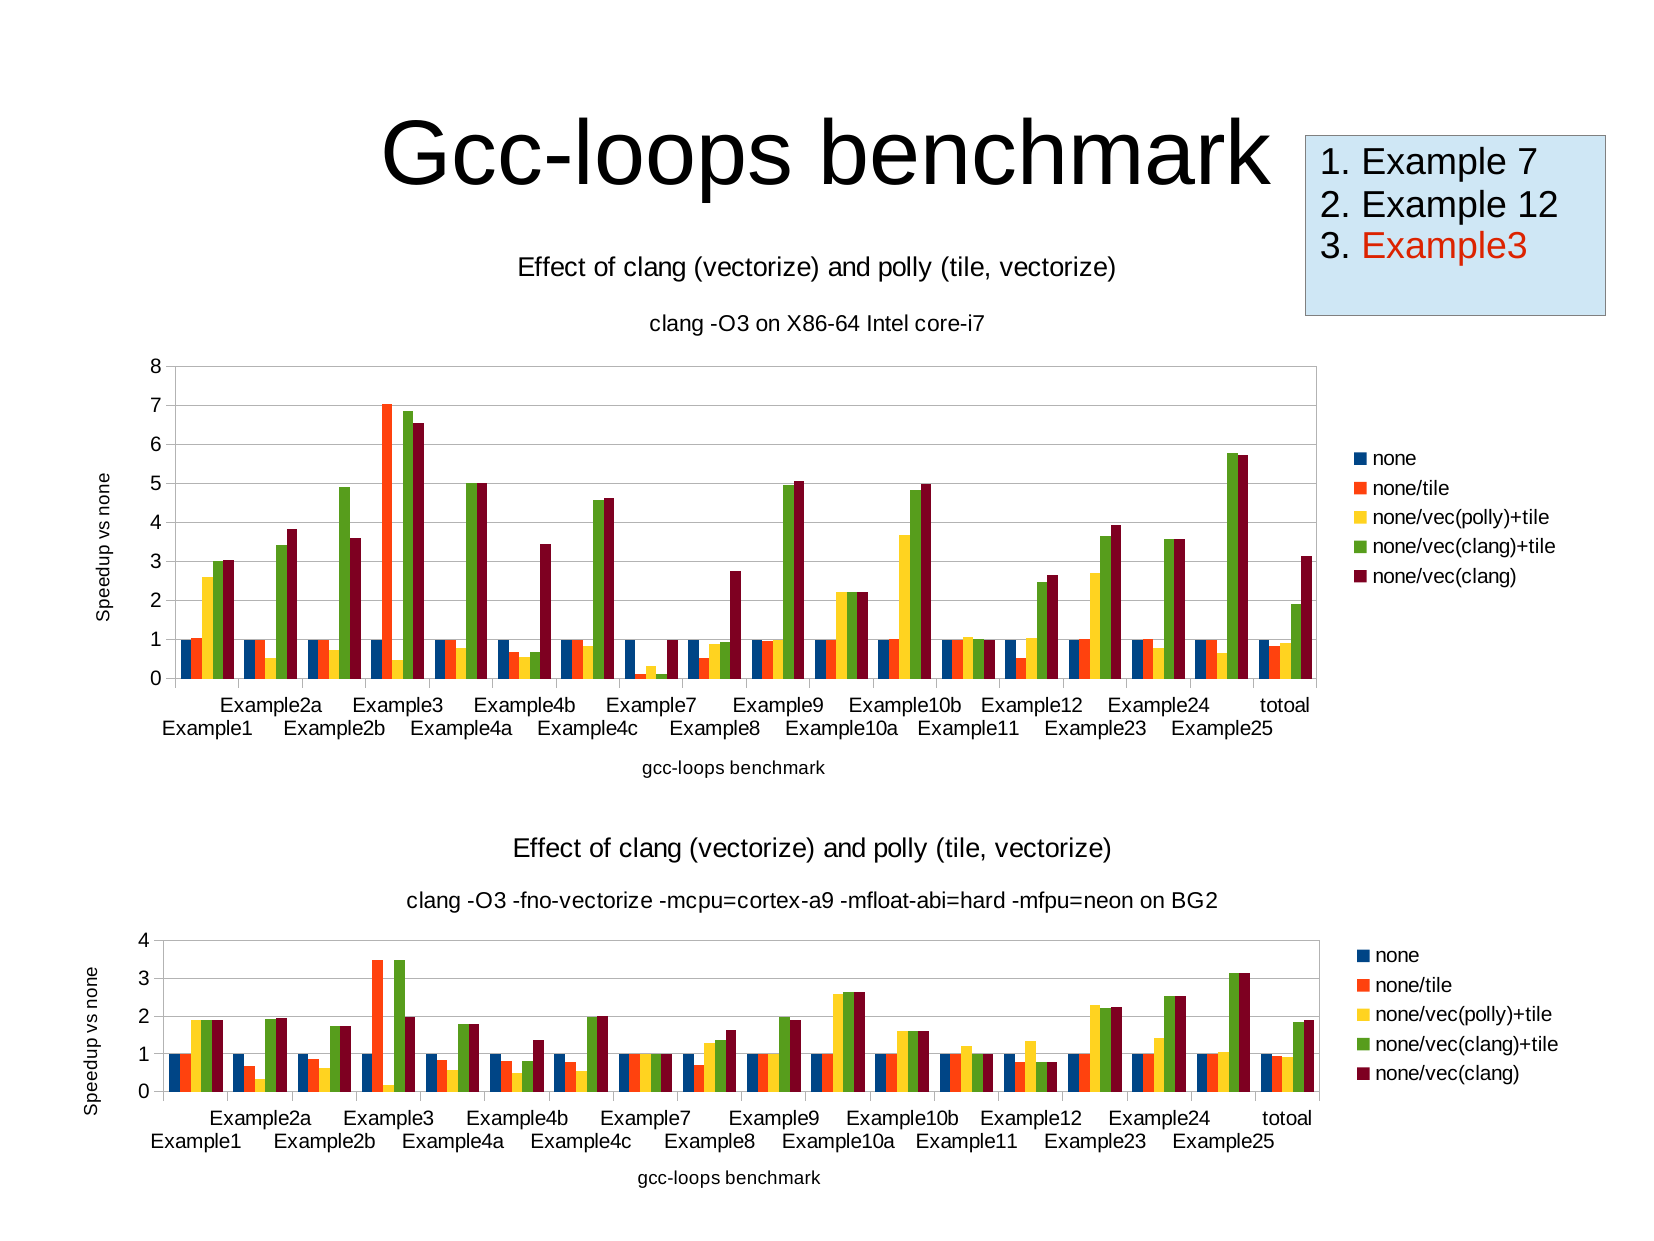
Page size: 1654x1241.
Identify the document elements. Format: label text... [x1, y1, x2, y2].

chart [47, 225, 1578, 1220]
text_box 1. Example 7 2. Example 12 3. Example3 [1305, 135, 1606, 316]
title Gcc-loops benchmark [82, 49, 1571, 225]
